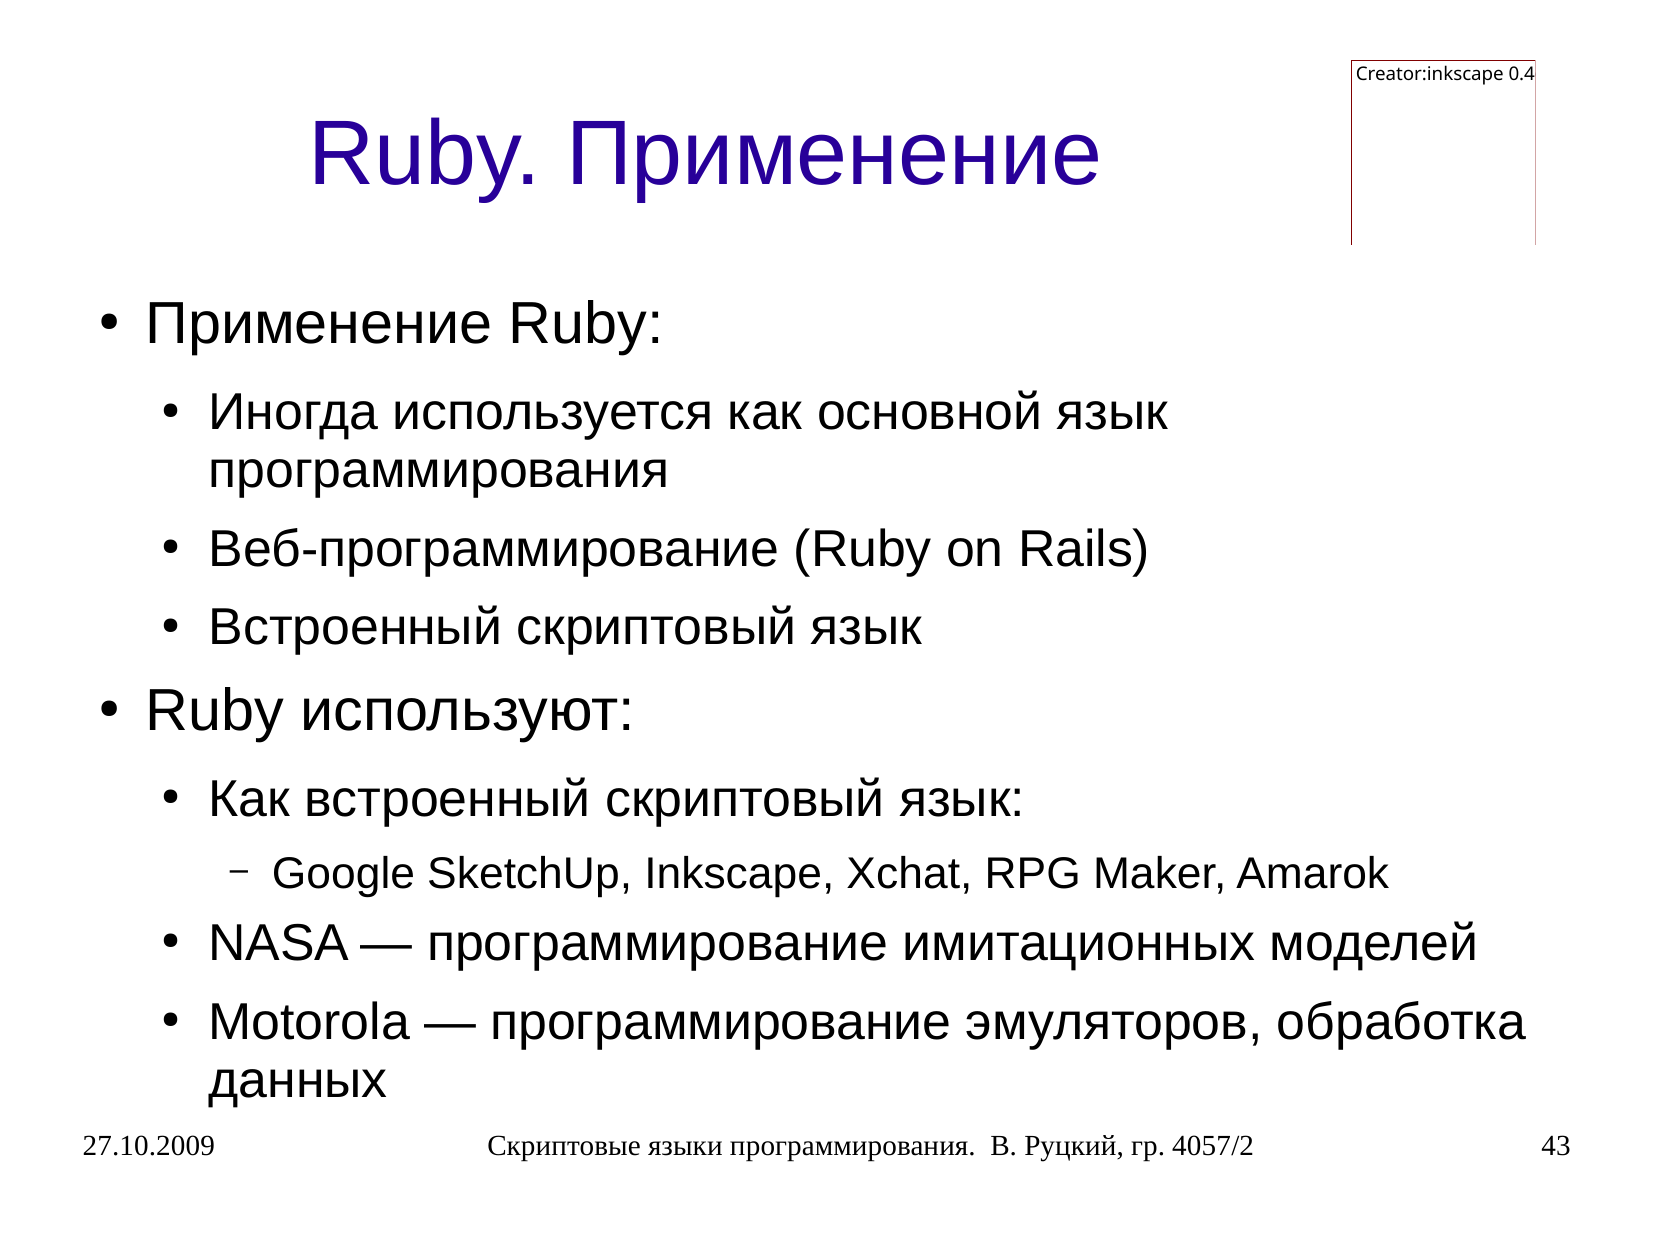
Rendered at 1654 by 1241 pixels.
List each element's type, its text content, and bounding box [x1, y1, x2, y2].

title Ruby. Применение [82, 49, 1329, 257]
picture [1349, 59, 1536, 245]
list Применение Ruby: Иногда используется как основной язык программирования Веб-программирование (Ruby on Rails) Встроенный скриптовый язык Ruby используют: Как встроенный скриптовый язык: Google SketchUp, Inkscape, Xchat, RPG Maker, Amarok NASA — программирование имитационных моделей Motorola — программирование эмуляторов, обработка данных [82, 290, 1571, 1109]
